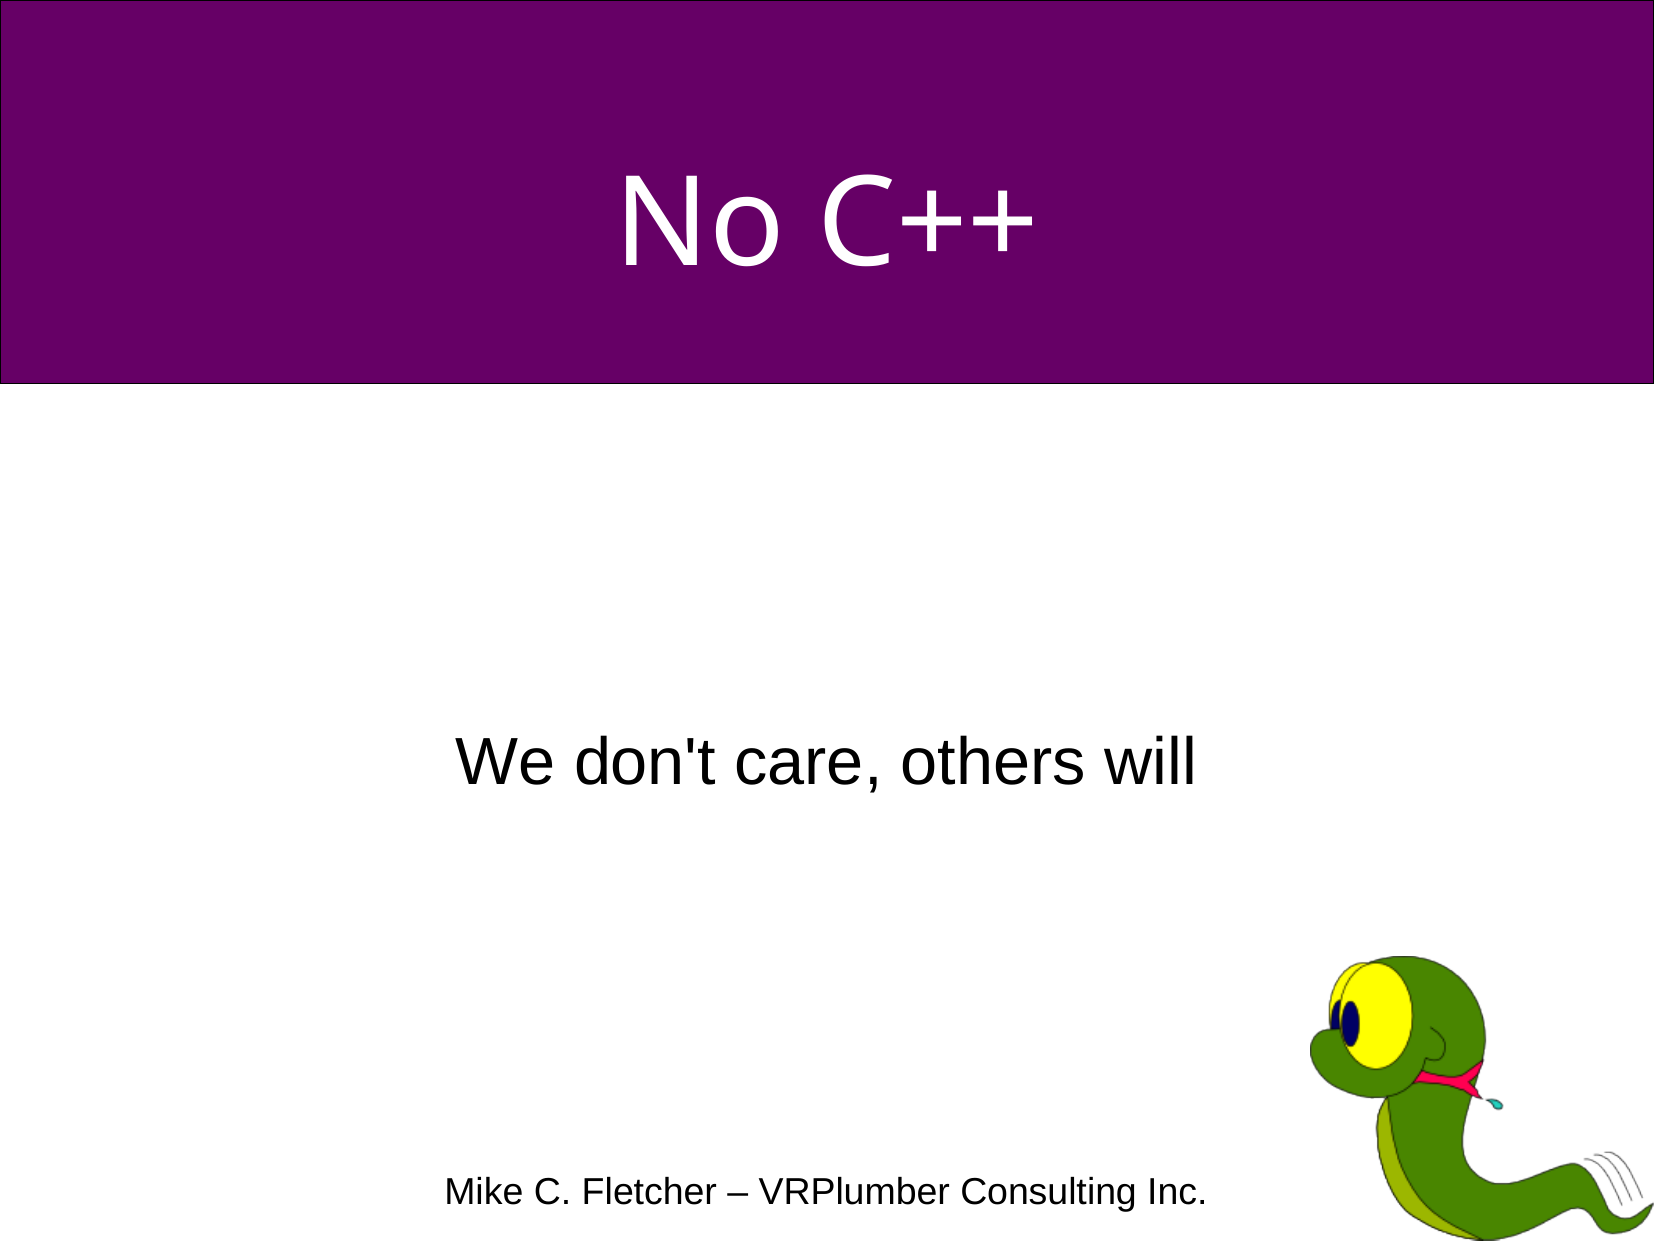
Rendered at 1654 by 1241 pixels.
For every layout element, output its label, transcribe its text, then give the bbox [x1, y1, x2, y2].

picture [1310, 956, 1654, 1241]
title No C++ [82, 56, 1571, 377]
subtitle We don't care, others will [82, 420, 1571, 1102]
